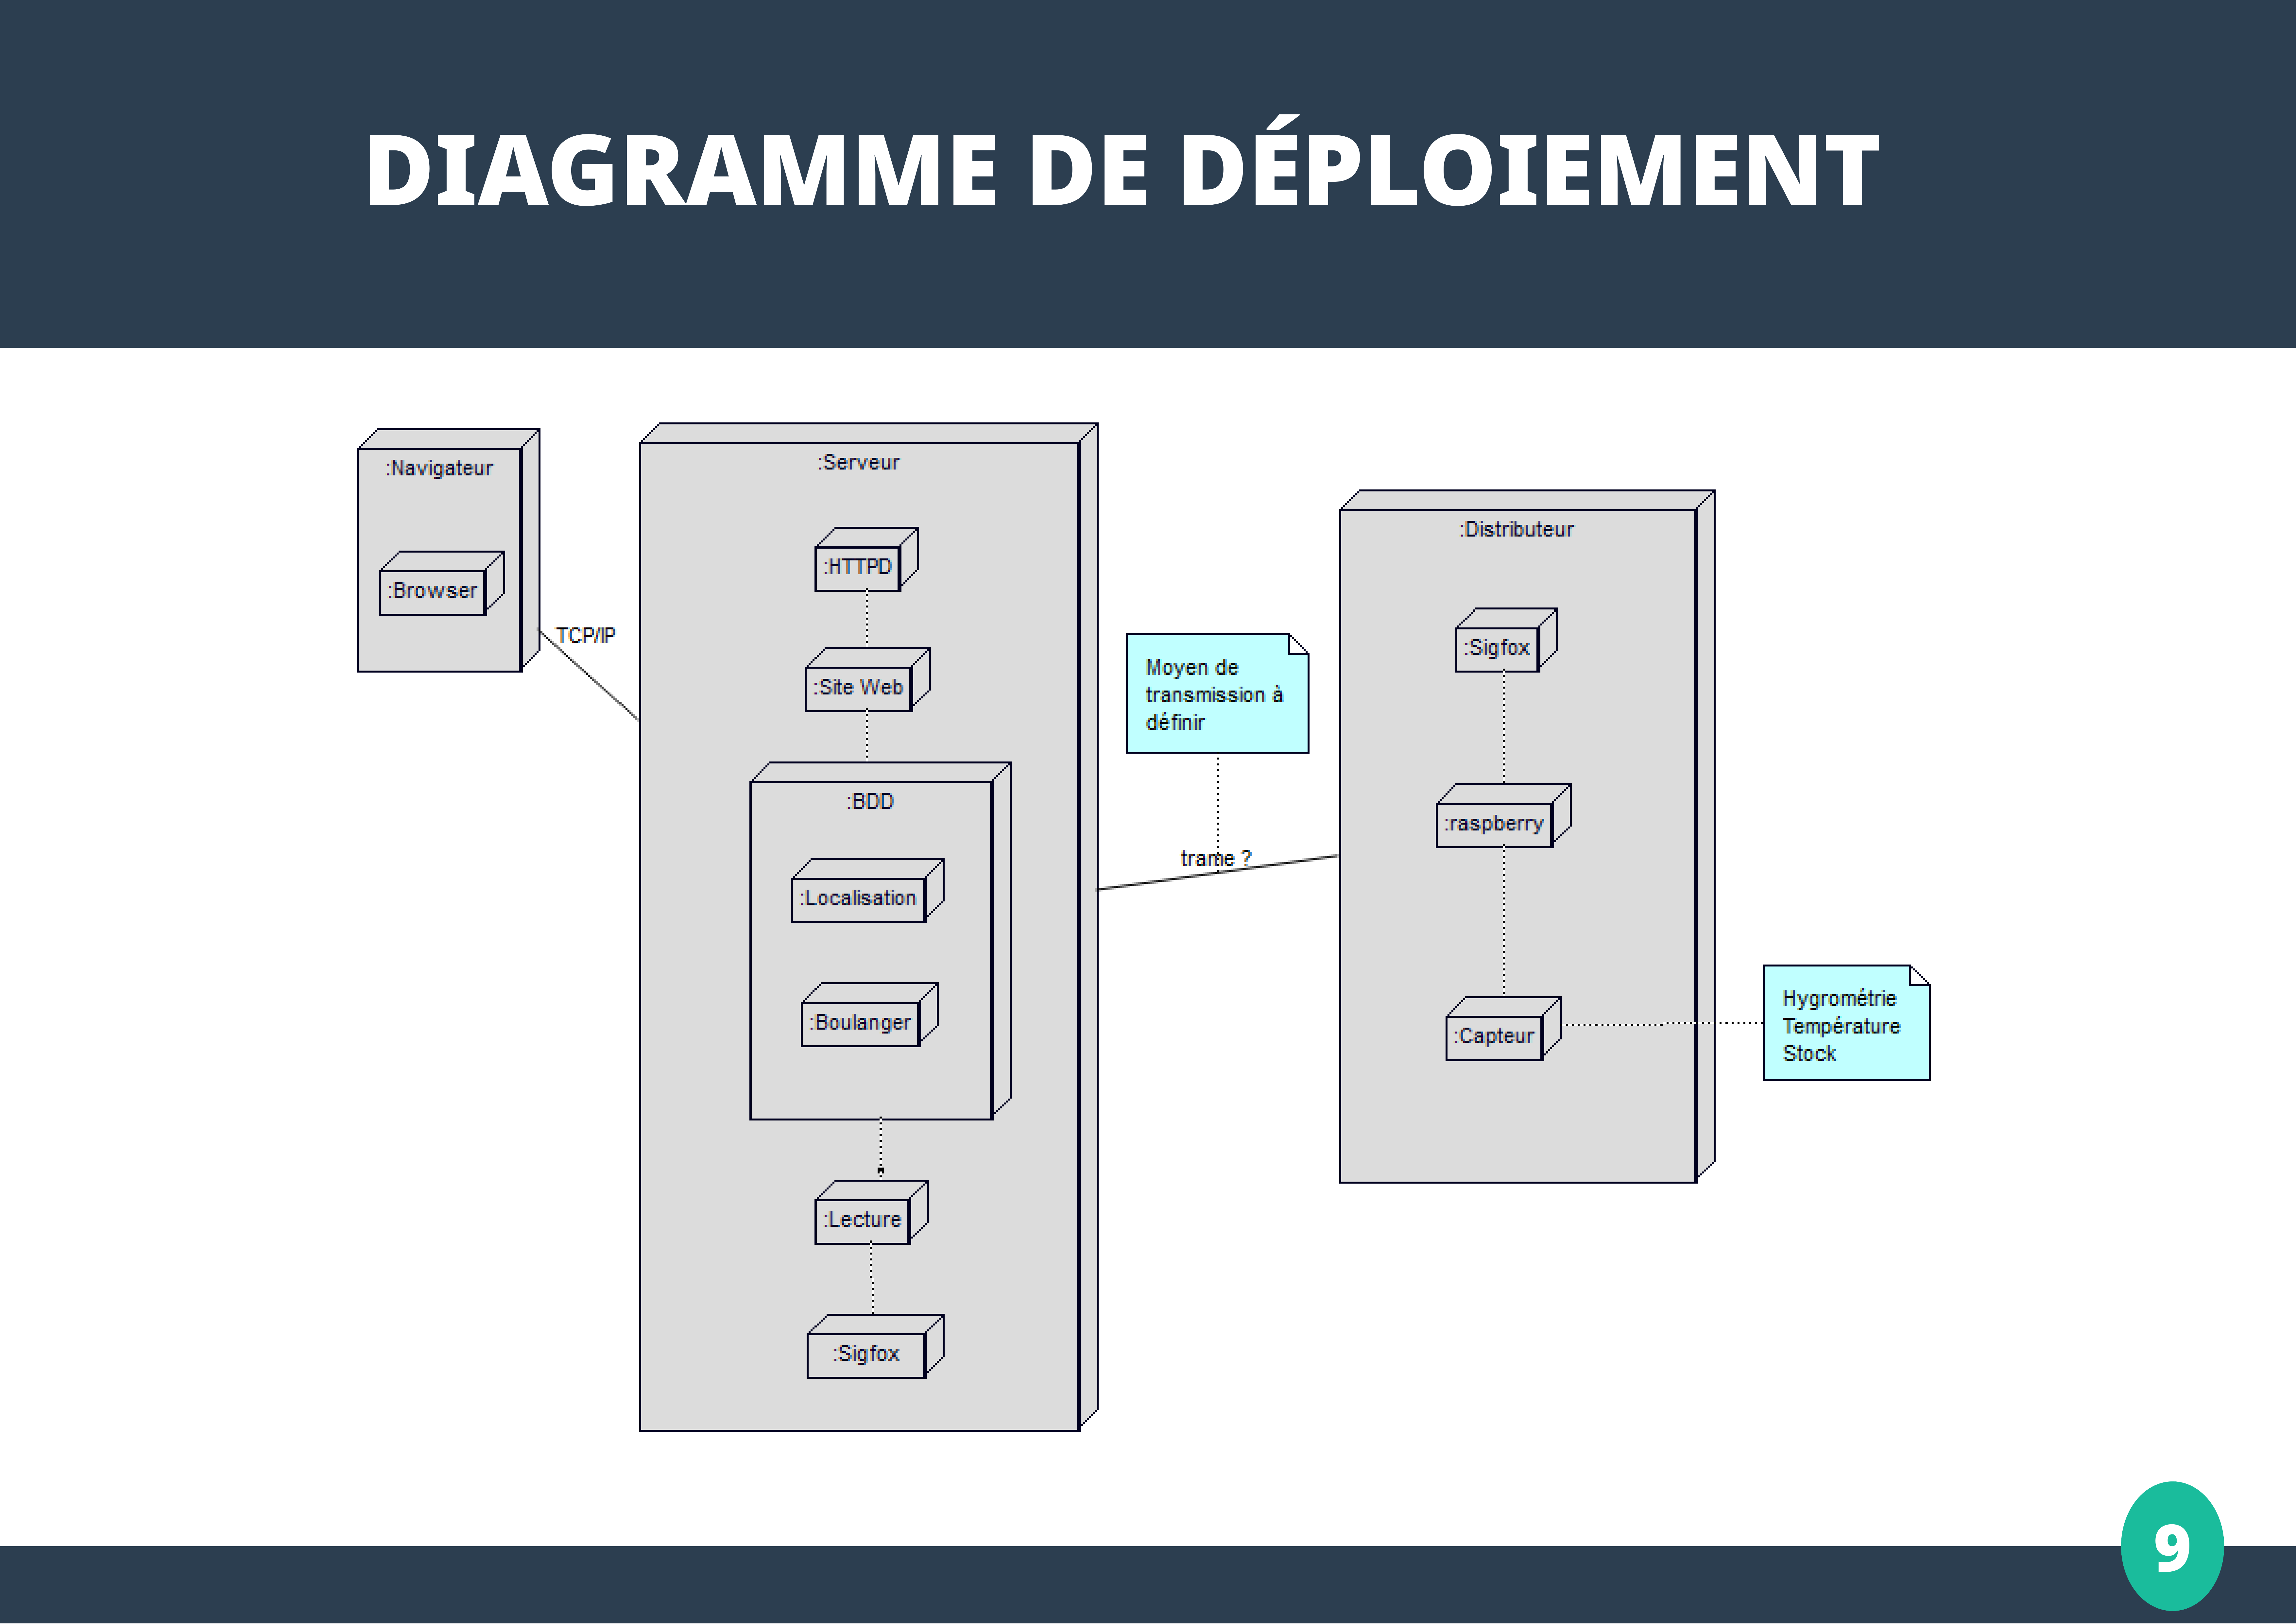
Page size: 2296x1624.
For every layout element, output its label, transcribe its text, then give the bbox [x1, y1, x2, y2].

picture [343, 386, 1953, 1487]
title DIAGRAMME DE DÉPLOIEMENT [82, 64, 2214, 270]
